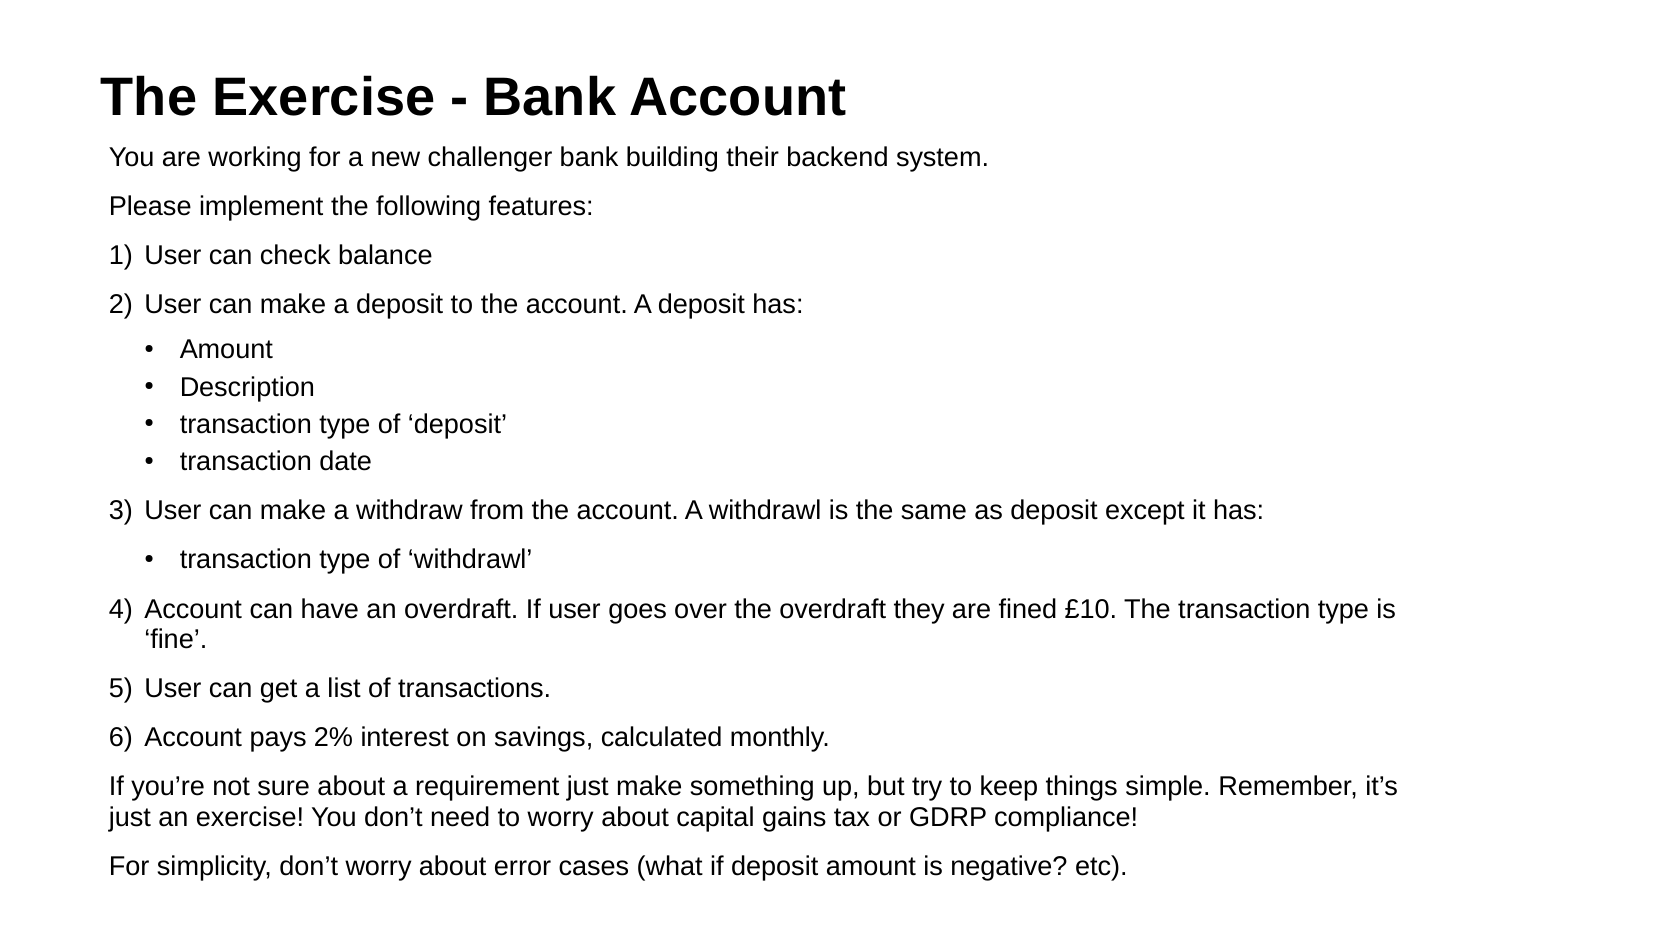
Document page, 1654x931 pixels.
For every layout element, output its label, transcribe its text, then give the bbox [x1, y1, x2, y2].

text_box The Exercise - Bank Account [85, 59, 1418, 135]
text_box You are working for a new challenger bank building their backend system. Please implement the following features: User can check balance User can make a deposit to the account. A deposit has: Amount Description transaction type of ‘deposit’ transaction date User can make a withdraw from the account. A withdrawl is the same as deposit except it has: transaction type of ‘withdrawl’ Account can have an overdraft. If user goes over the overdraft they are fined £10. The transaction type is ‘fine’. User can get a list of transactions. Account pays 2% interest on savings, calculated monthly. If you’re not sure about a requirement just make something up, but try to keep things simple. Remember, it’s just an exercise! You don’t need to worry about capital gains tax or GDRP compliance! For simplicity, don’t worry about error cases (what if deposit amount is negative? etc). [94, 134, 1447, 889]
